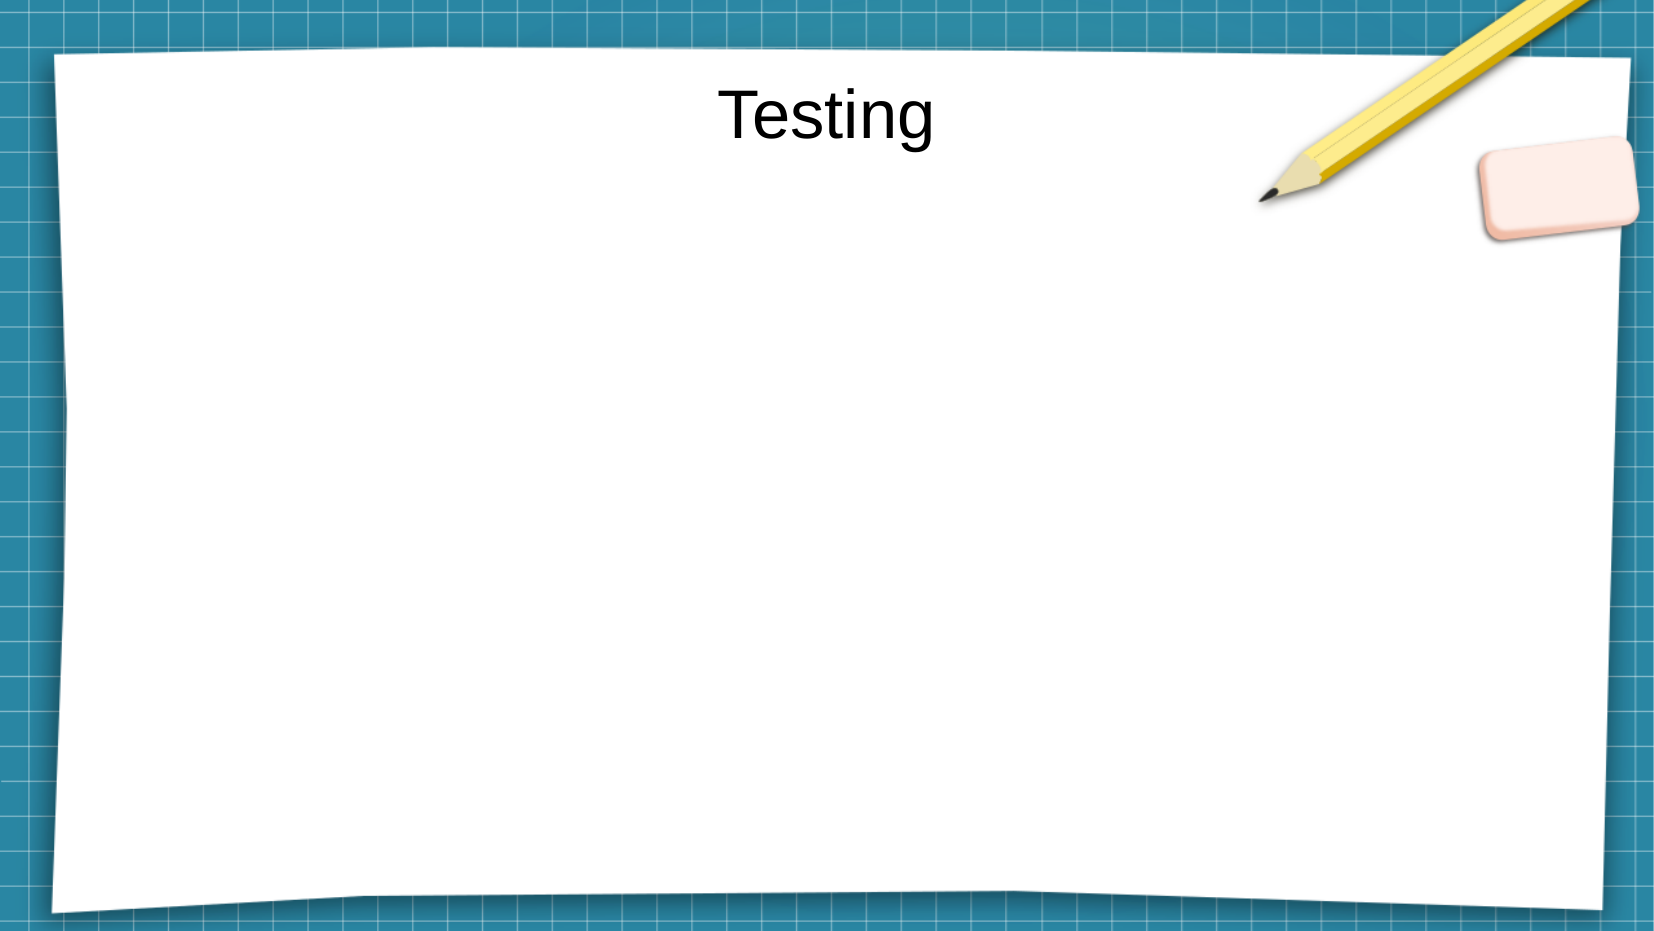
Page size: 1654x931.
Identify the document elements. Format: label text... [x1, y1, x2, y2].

title Testing [82, 37, 1571, 193]
picture [0, 0, 1654, 931]
